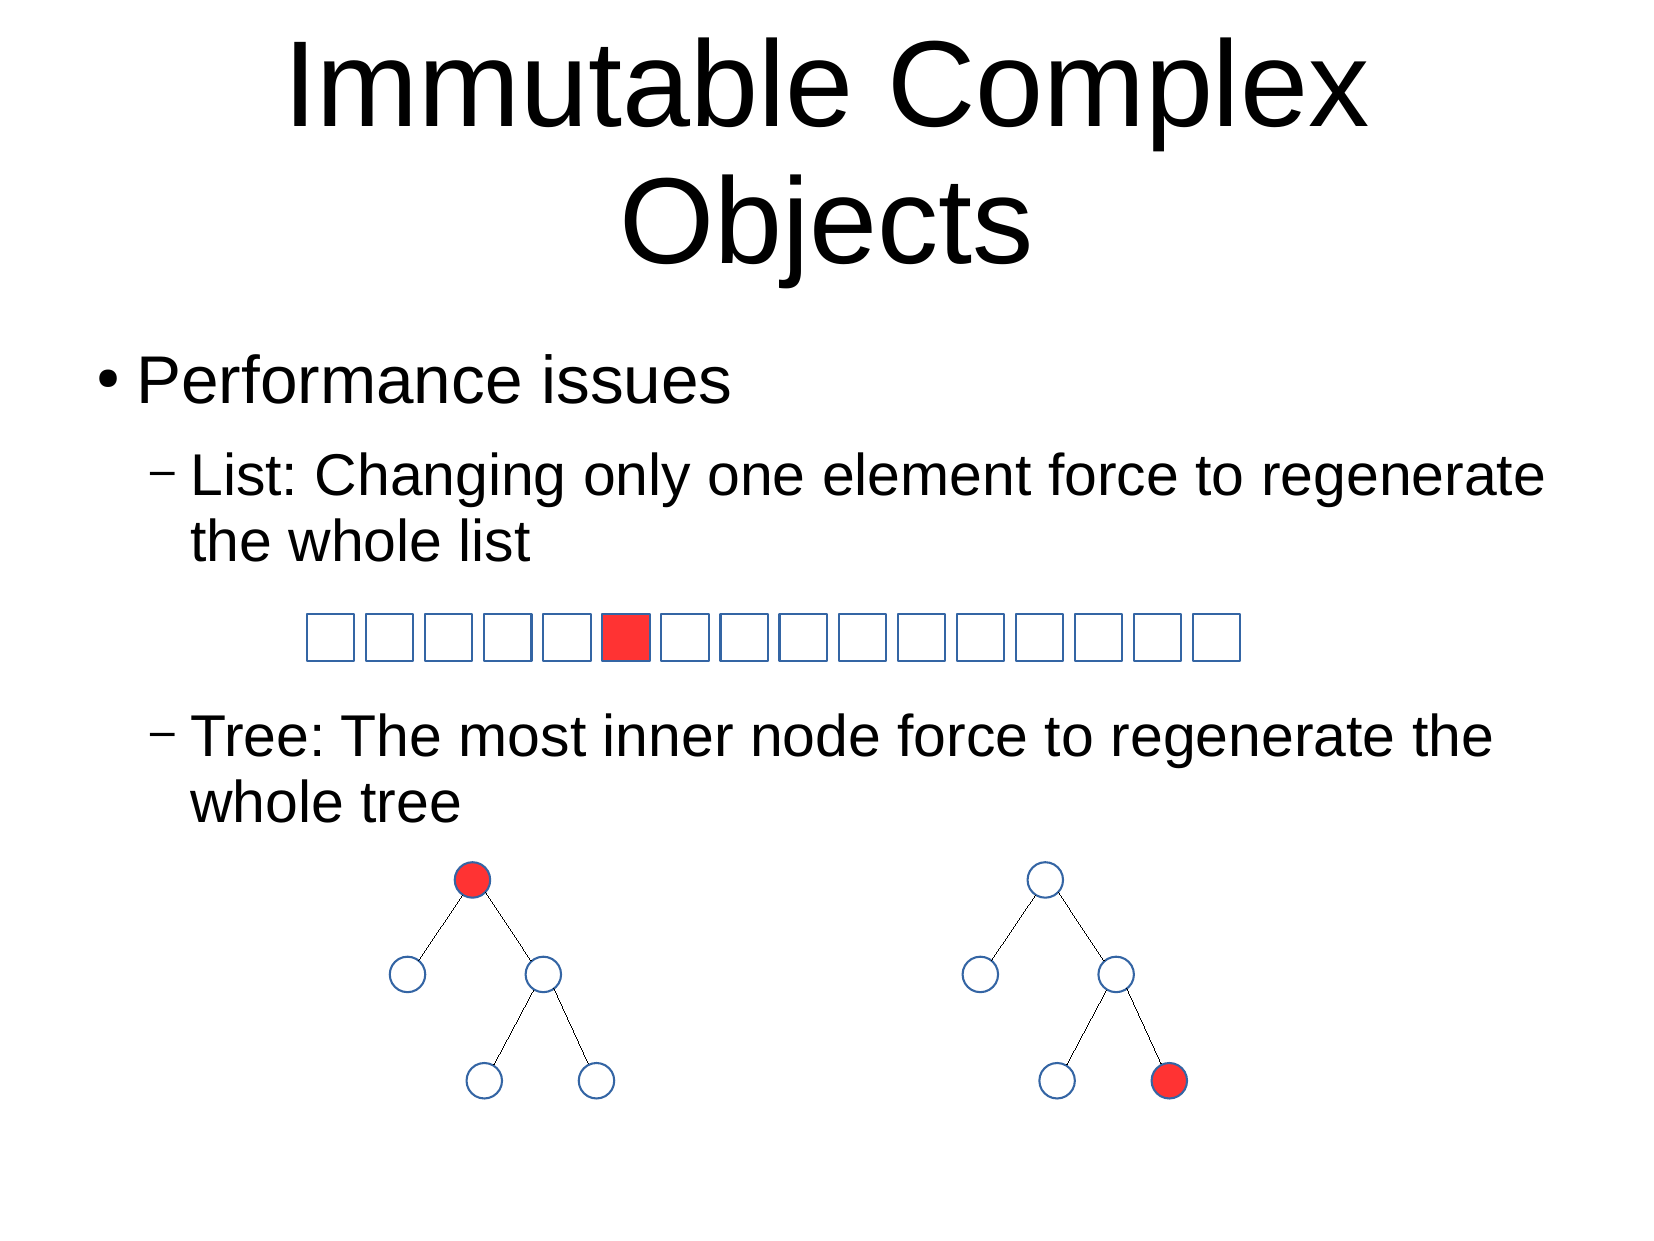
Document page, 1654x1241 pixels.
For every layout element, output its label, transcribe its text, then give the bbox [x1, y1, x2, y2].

text_box [1151, 1062, 1188, 1099]
title Immutable Complex Objects [82, 16, 1571, 290]
list Performance issues List: Changing only one element force to regenerate the whole list Tree: The most inner node force to regenerate the whole tree [82, 342, 1571, 839]
text_box [454, 862, 491, 898]
text_box [602, 614, 650, 662]
